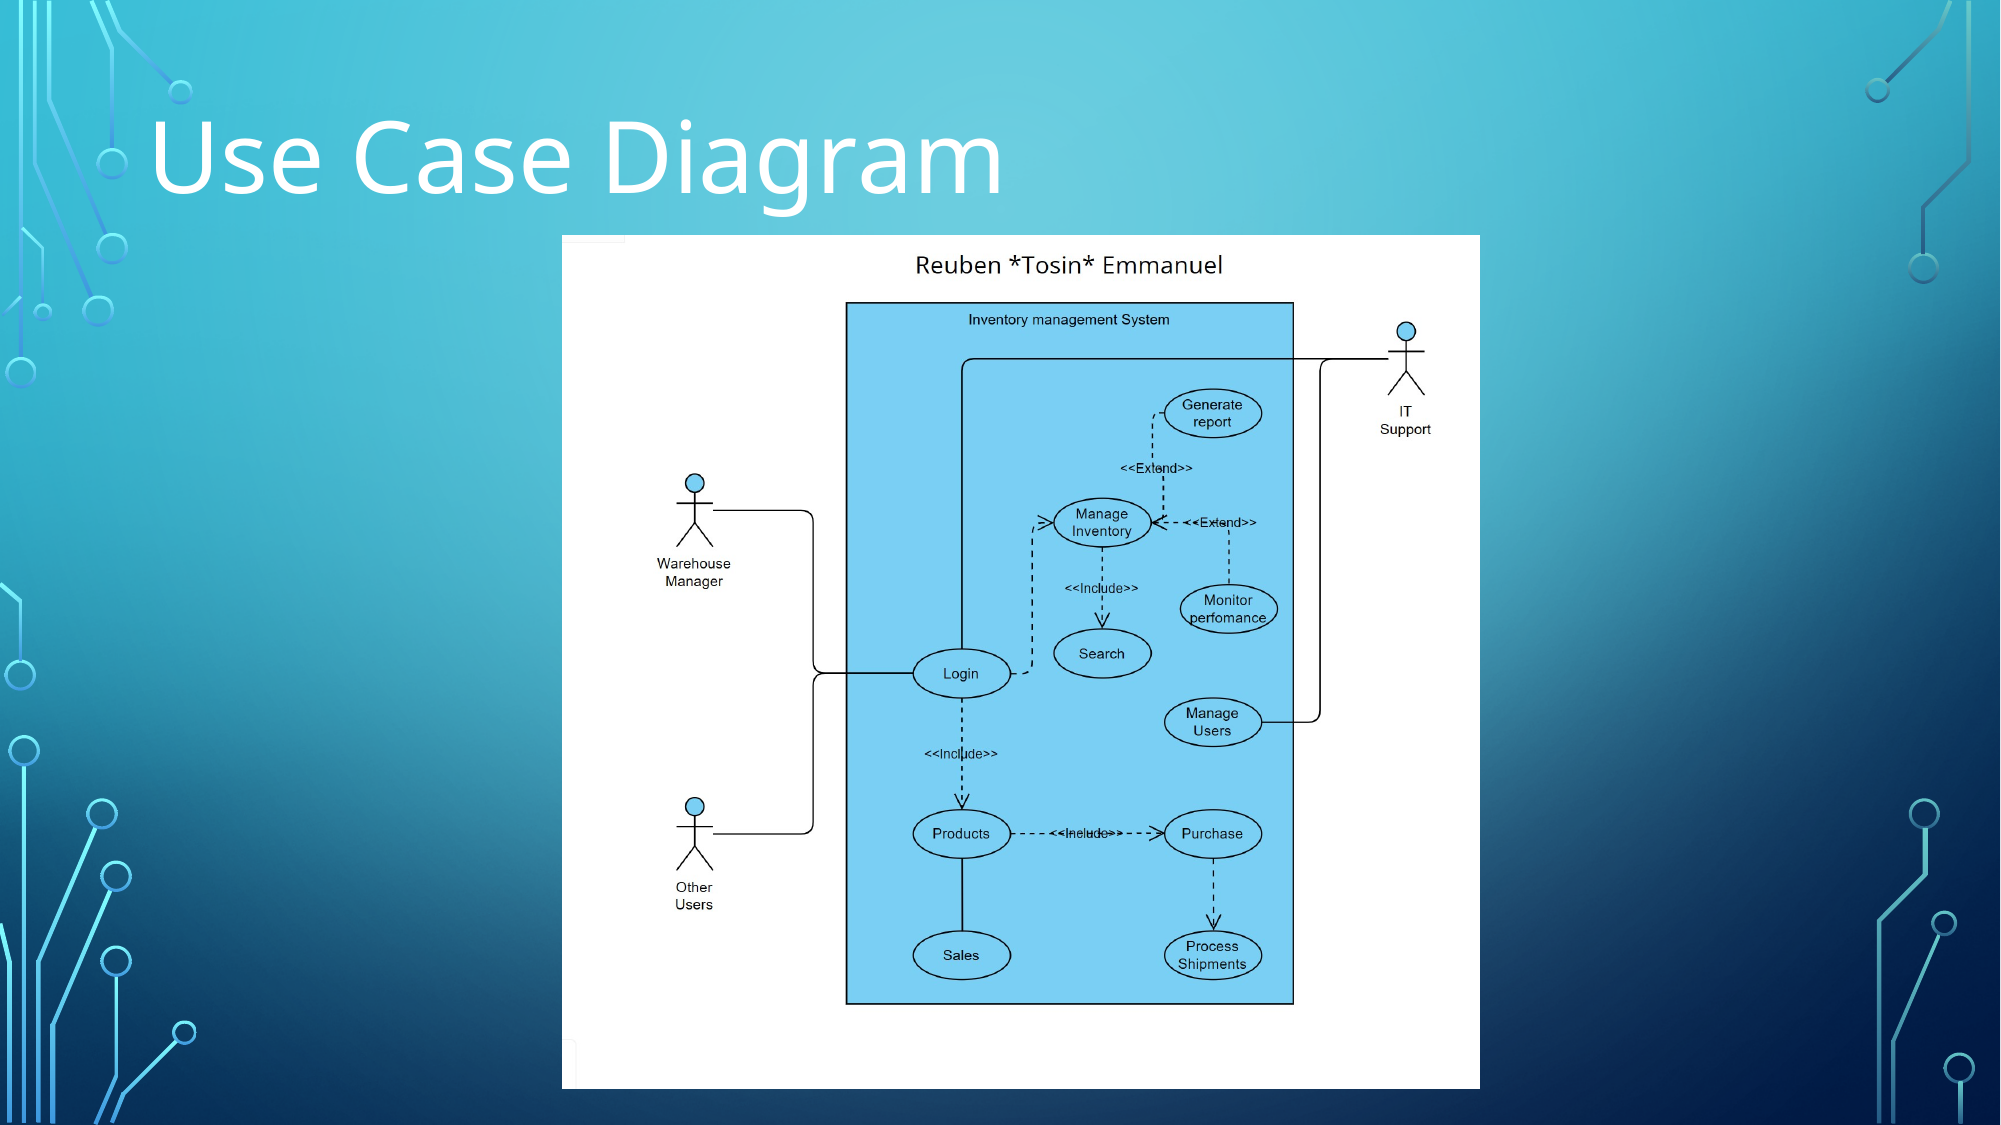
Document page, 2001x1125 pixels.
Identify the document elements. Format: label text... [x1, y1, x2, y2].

text_box Use Case Diagram [132, 85, 1134, 223]
picture [562, 235, 1480, 1089]
